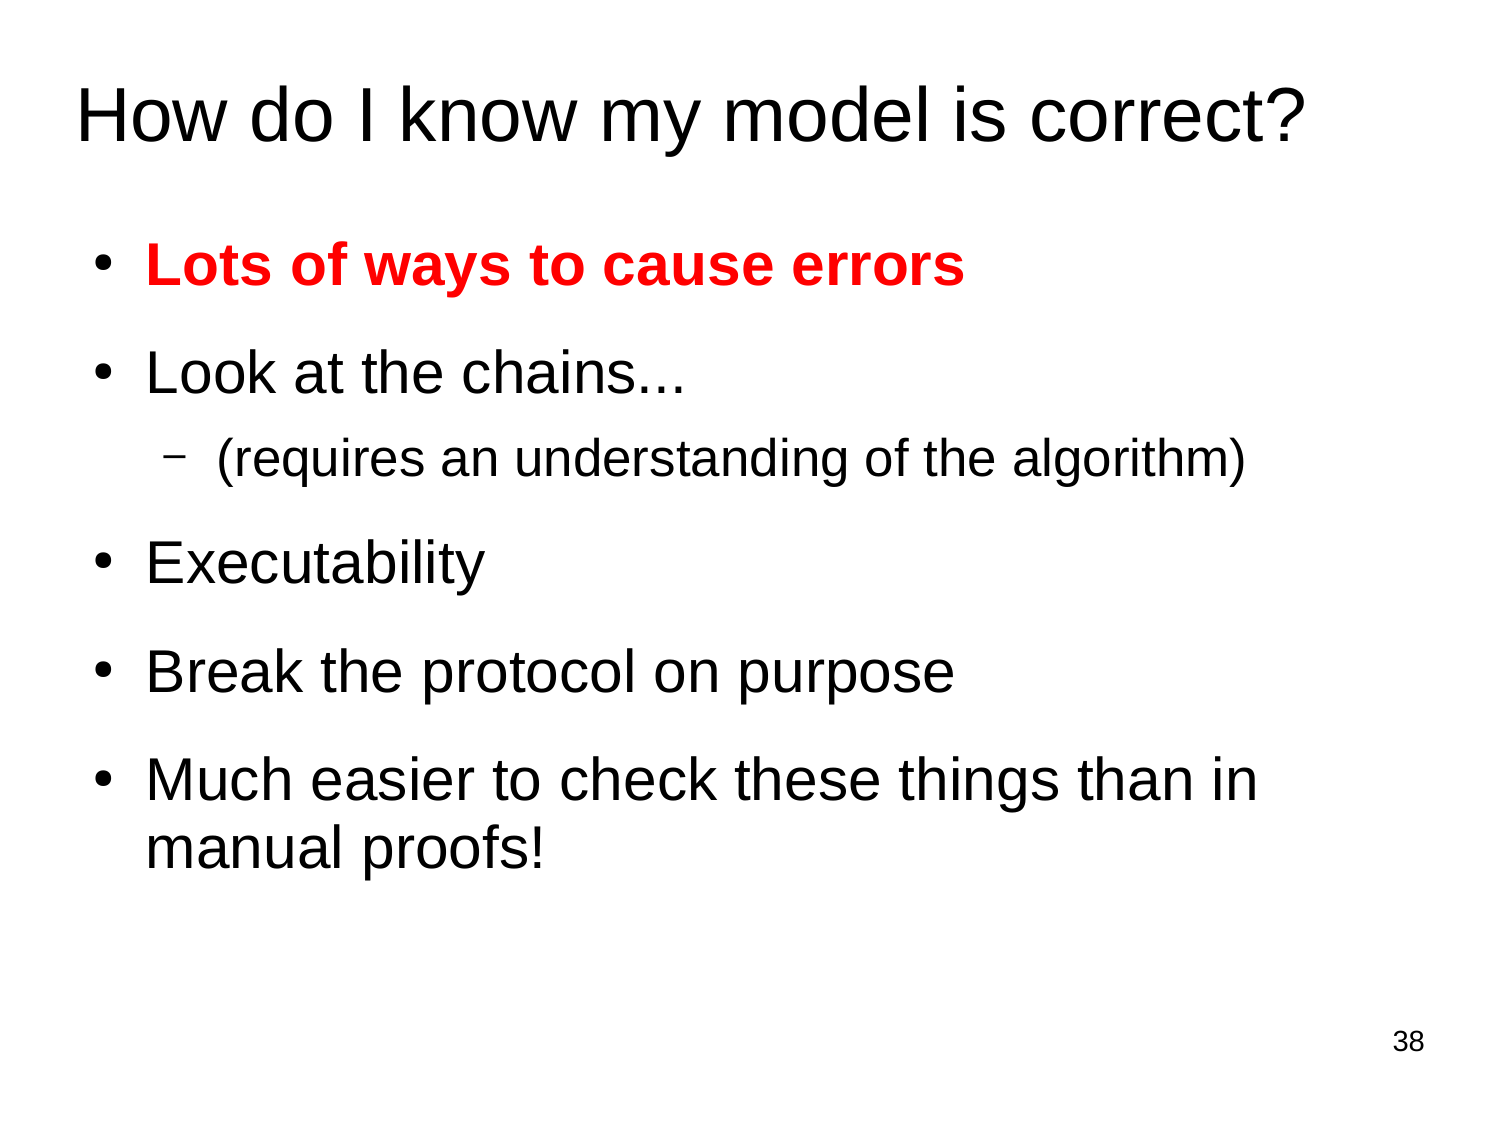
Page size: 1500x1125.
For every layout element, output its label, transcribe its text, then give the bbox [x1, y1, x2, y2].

title How do I know my model is correct? [75, 44, 1425, 185]
list Lots of ways to cause errors Look at the chains... (requires an understanding of the algorithm) Executability Break the protocol on purpose Much easier to check these things than in manual proofs! [75, 230, 1425, 1014]
